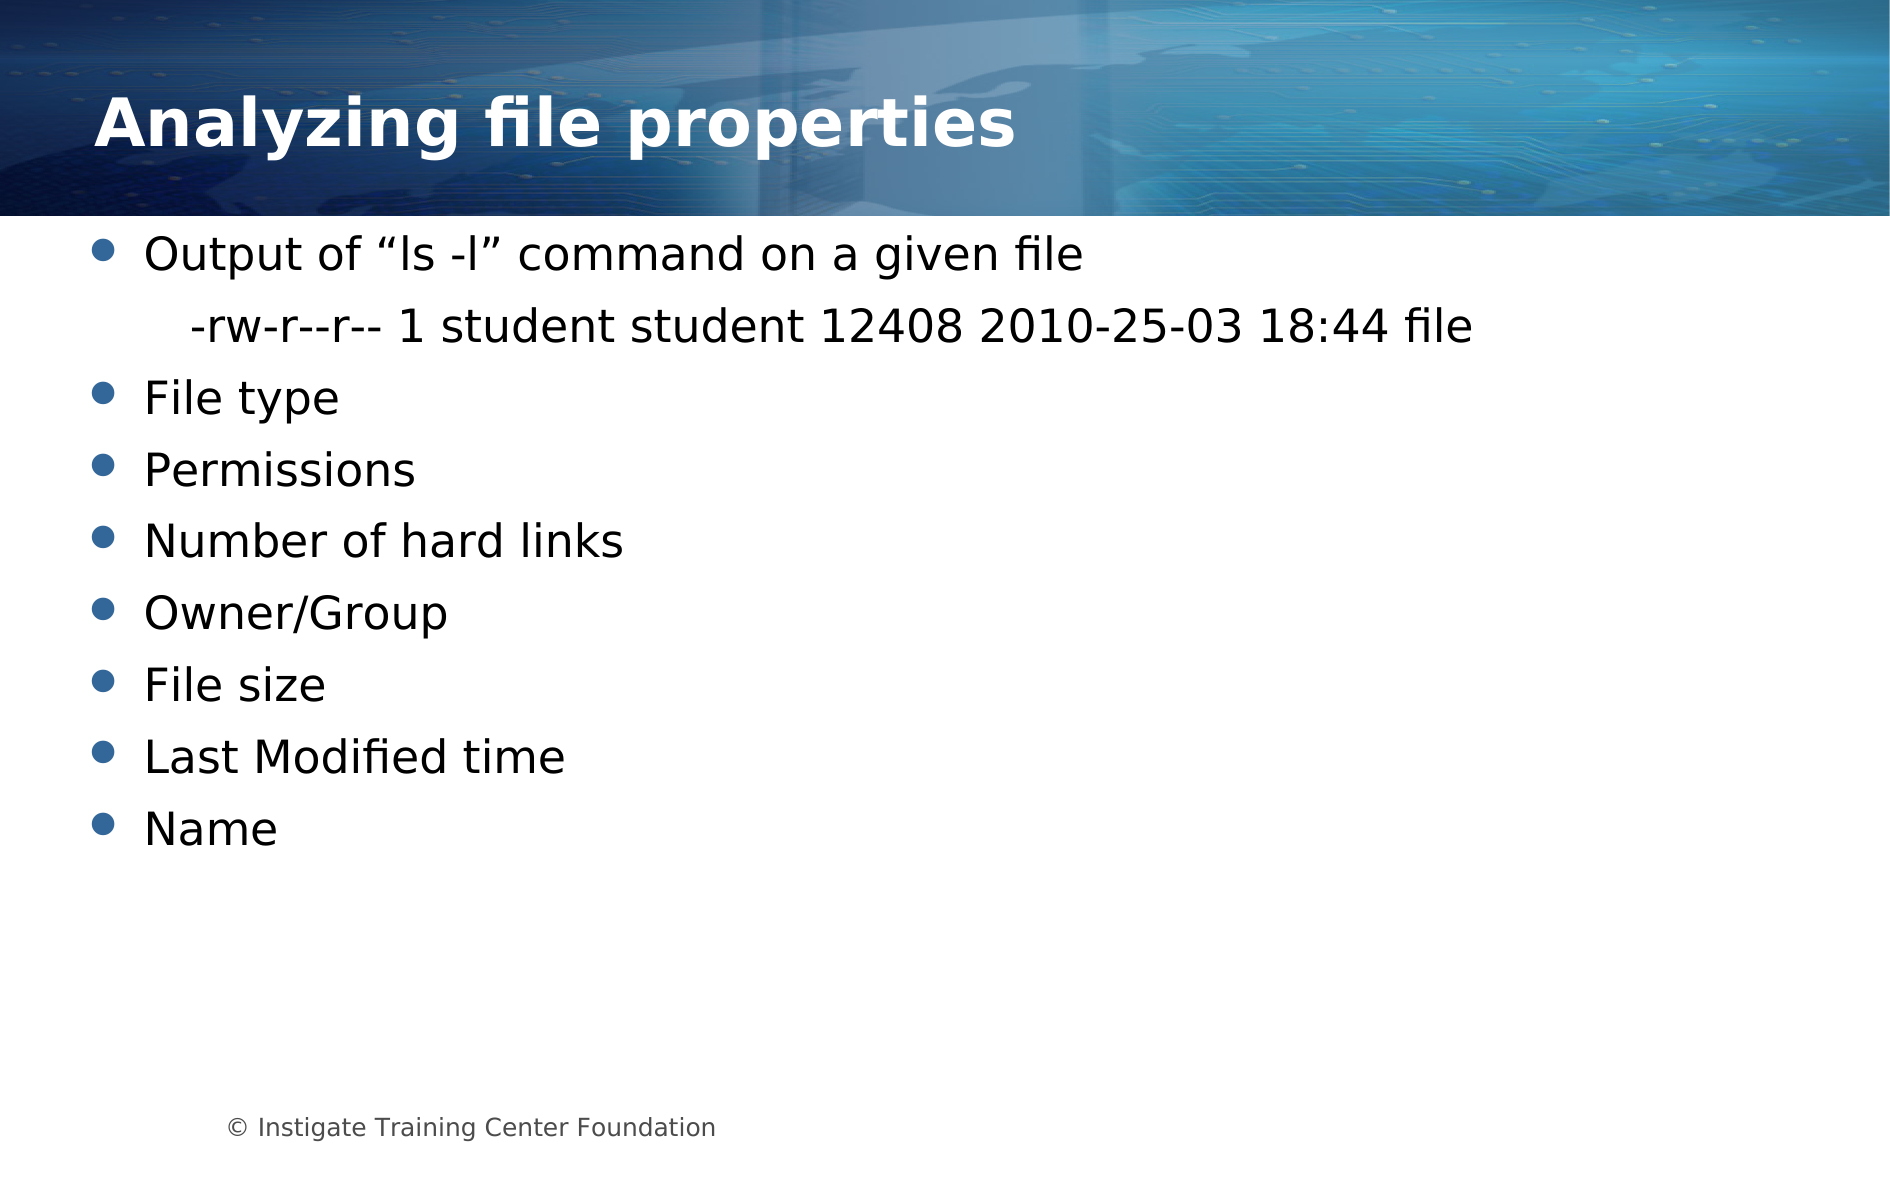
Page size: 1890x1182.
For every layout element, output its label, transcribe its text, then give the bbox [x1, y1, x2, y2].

title Analyzing file properties [94, 47, 1793, 217]
list Output of “ls -l” command on a given file -rw-r--r-- 1 student student 12408 2010-25-03 18:44 file File type Permissions Number of hard links Owner/Group File size Last Modified time Name [88, 228, 1788, 914]
picture [0, 0, 1890, 216]
